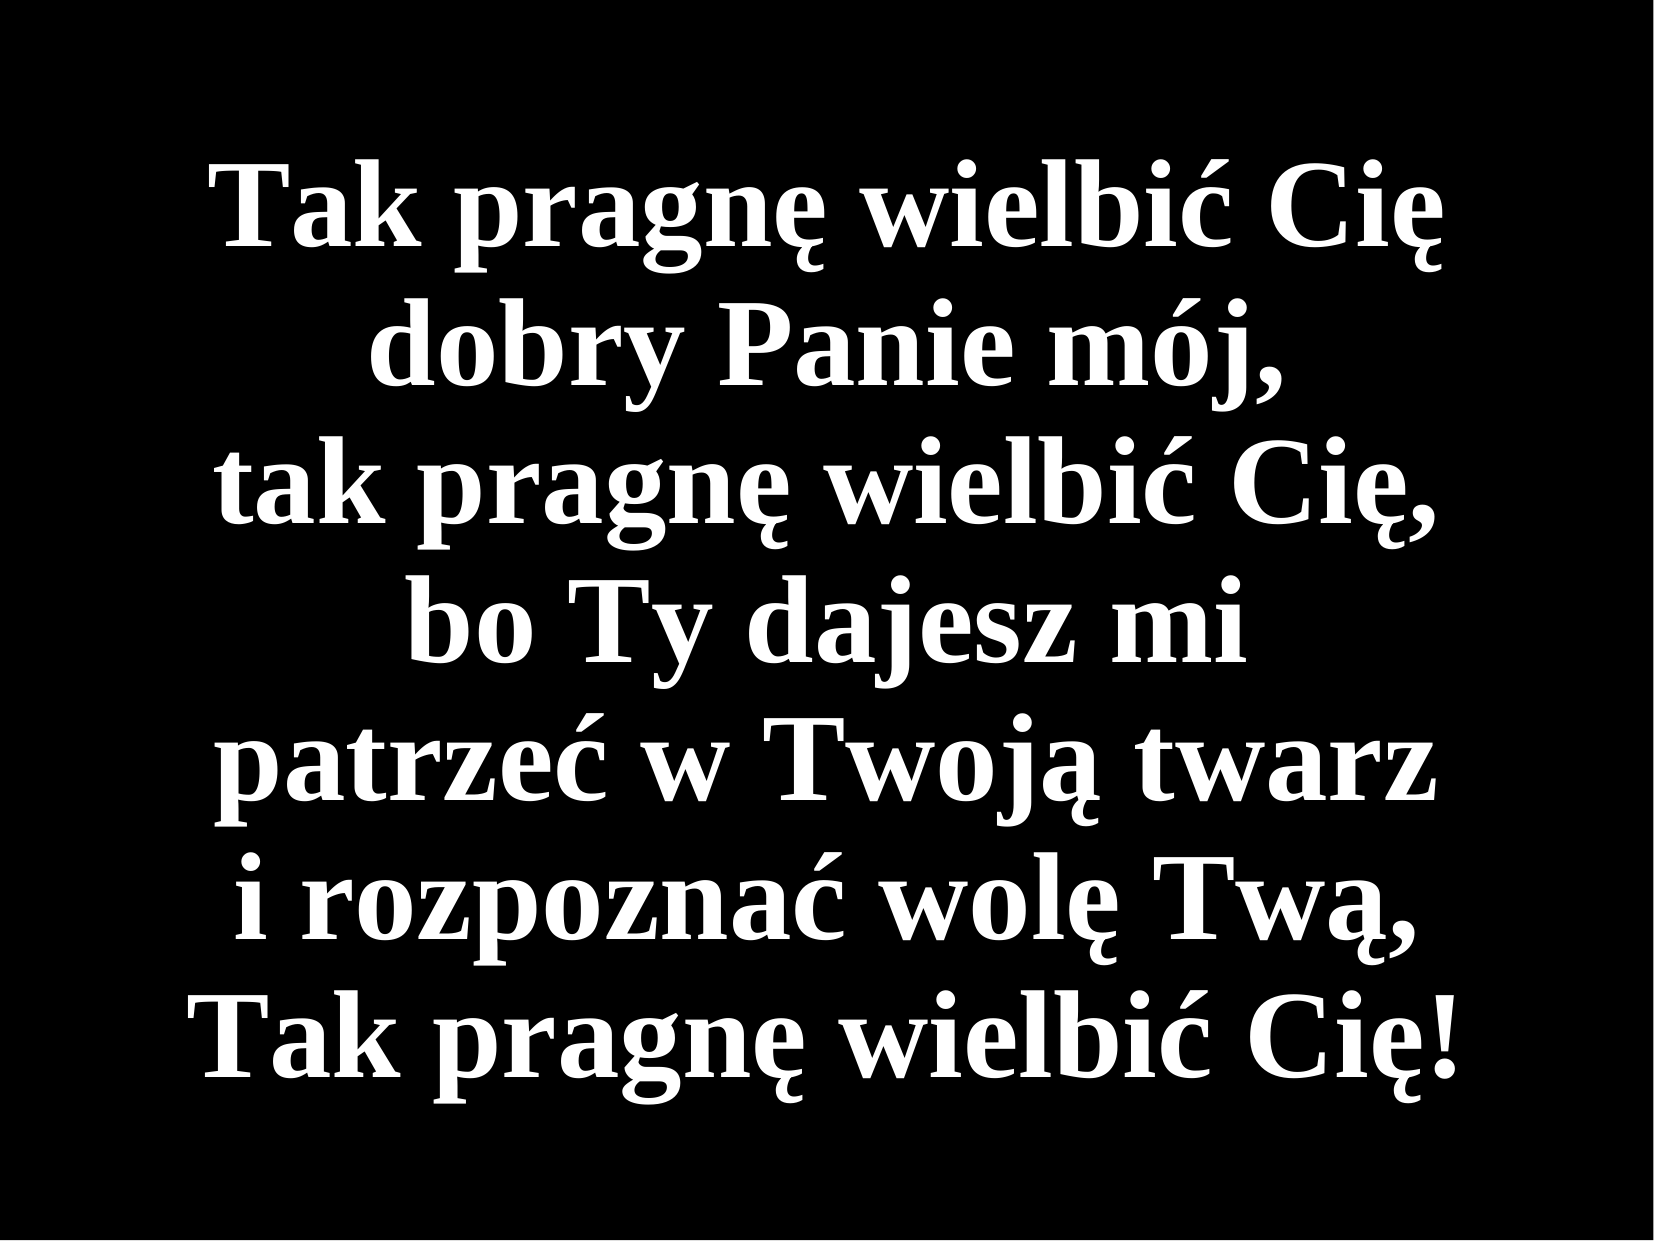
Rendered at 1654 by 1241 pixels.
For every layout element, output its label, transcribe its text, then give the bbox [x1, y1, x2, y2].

title Tak pragnę wielbić Cię dobry Panie mój, tak pragnę wielbić Cię, bo Ty dajesz mi patrzeć w Twoją twarz i rozpoznać wolę Twą, Tak pragnę wielbić Cię! [0, 0, 1654, 1241]
